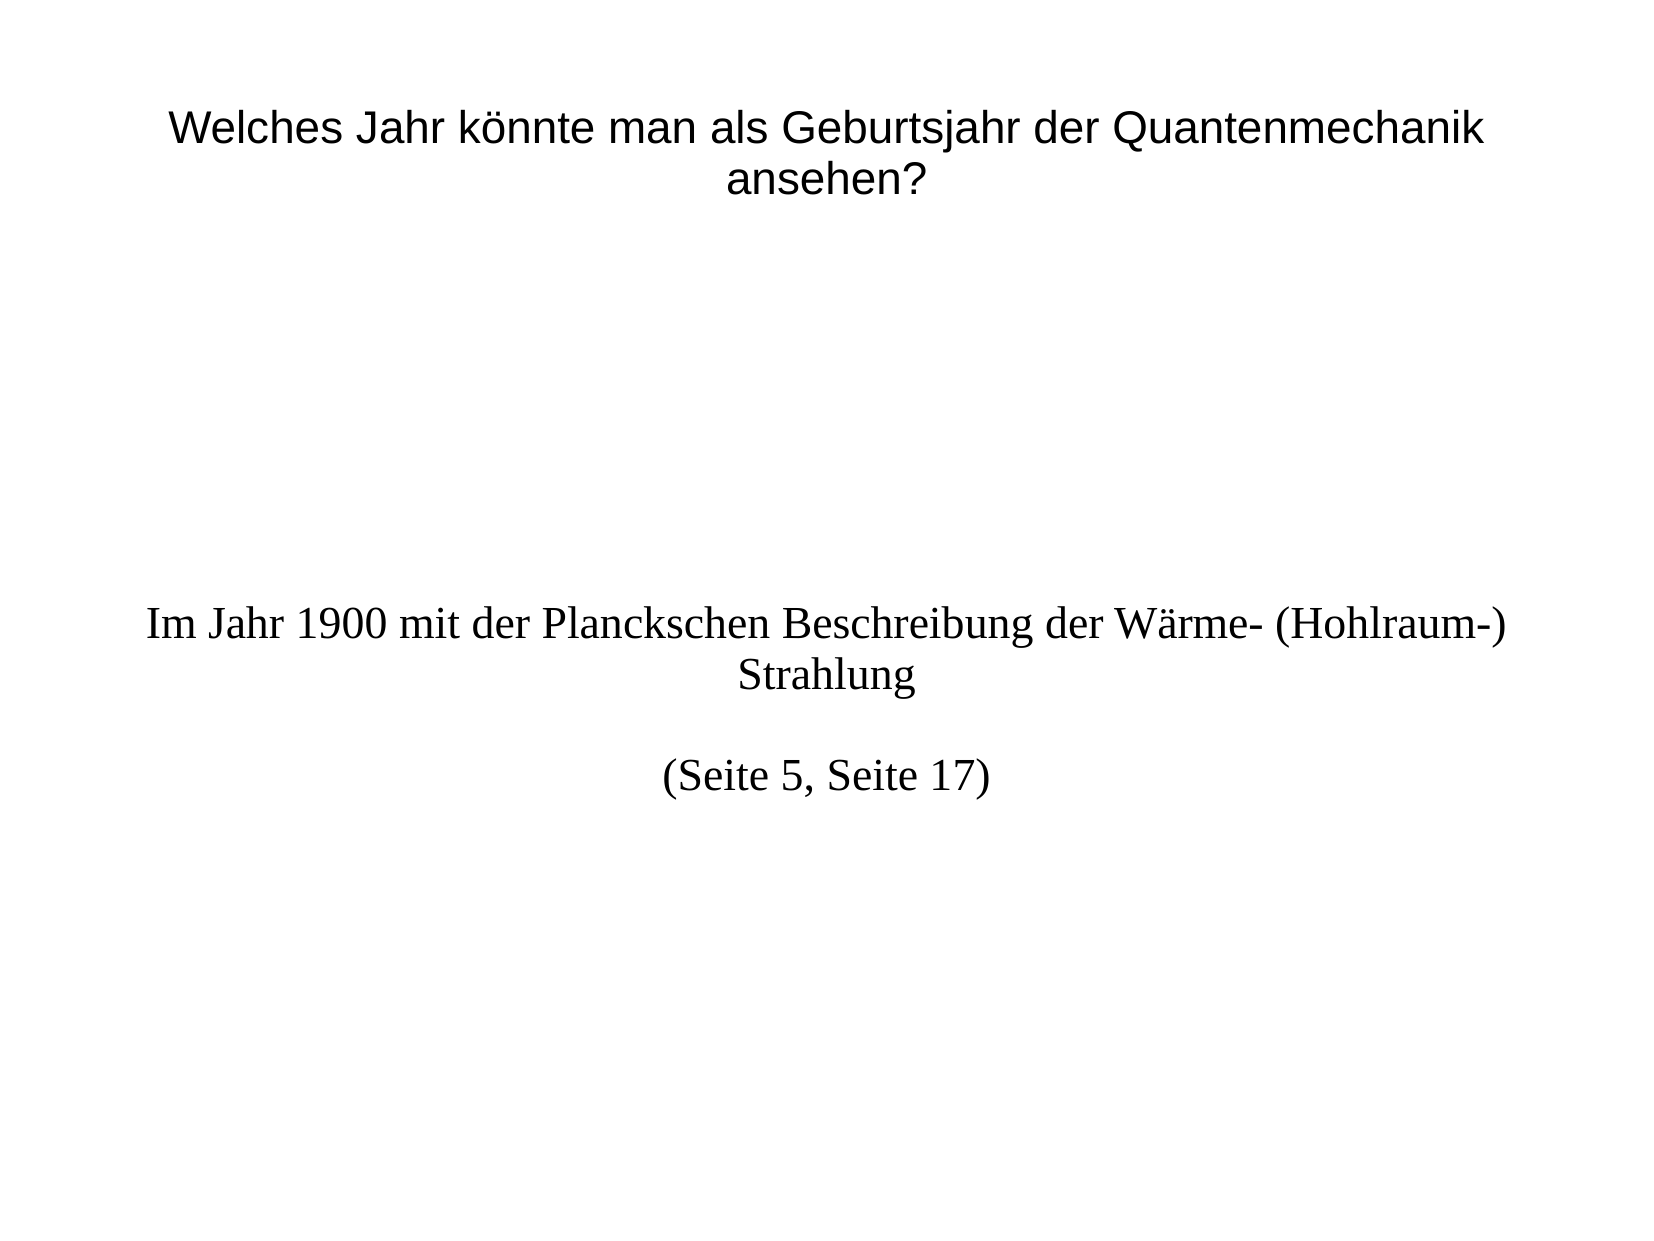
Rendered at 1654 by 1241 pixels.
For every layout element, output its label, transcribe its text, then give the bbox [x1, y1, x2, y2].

subtitle Im Jahr 1900 mit der Planckschen Beschreibung der Wärme- (Hohlraum-) Strahlung (Seite 5, Seite 17) [82, 290, 1571, 1109]
title Welches Jahr könnte man als Geburtsjahr der Quantenmechanik ansehen? [82, 49, 1571, 257]
